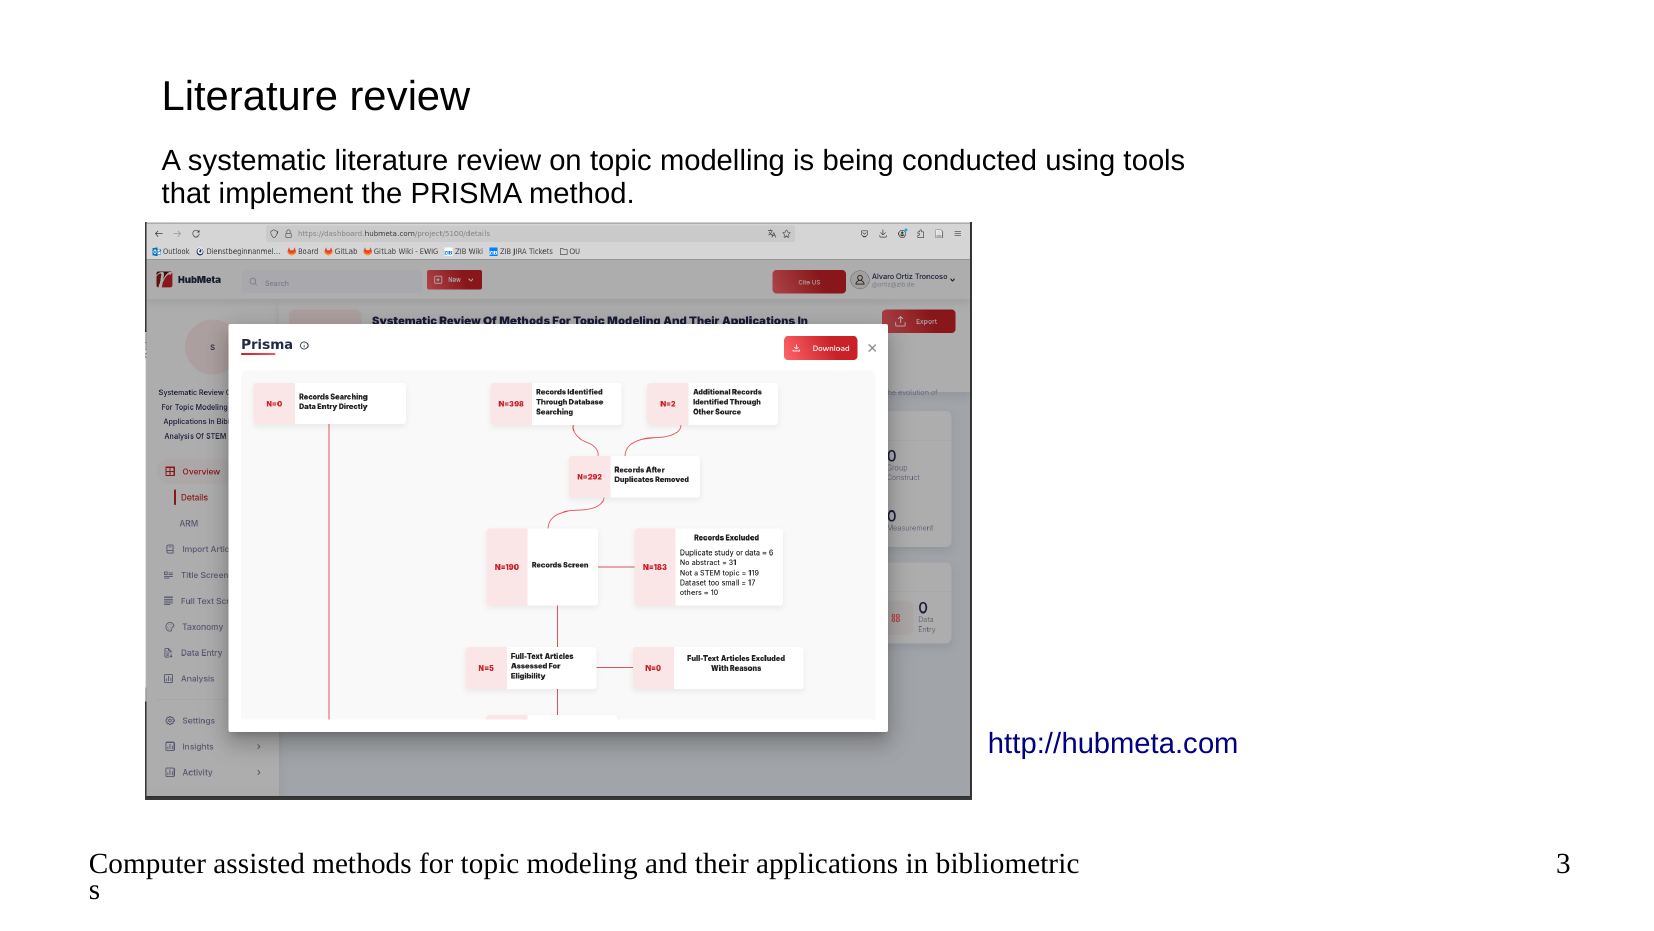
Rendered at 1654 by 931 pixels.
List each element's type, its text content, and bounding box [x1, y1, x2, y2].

text_box http://hubmeta.com [973, 719, 1511, 800]
picture [145, 222, 972, 800]
text_box Literature review A systematic literature review on topic modelling is being conducted using tools that implement the PRISMA method. [146, 65, 1211, 218]
